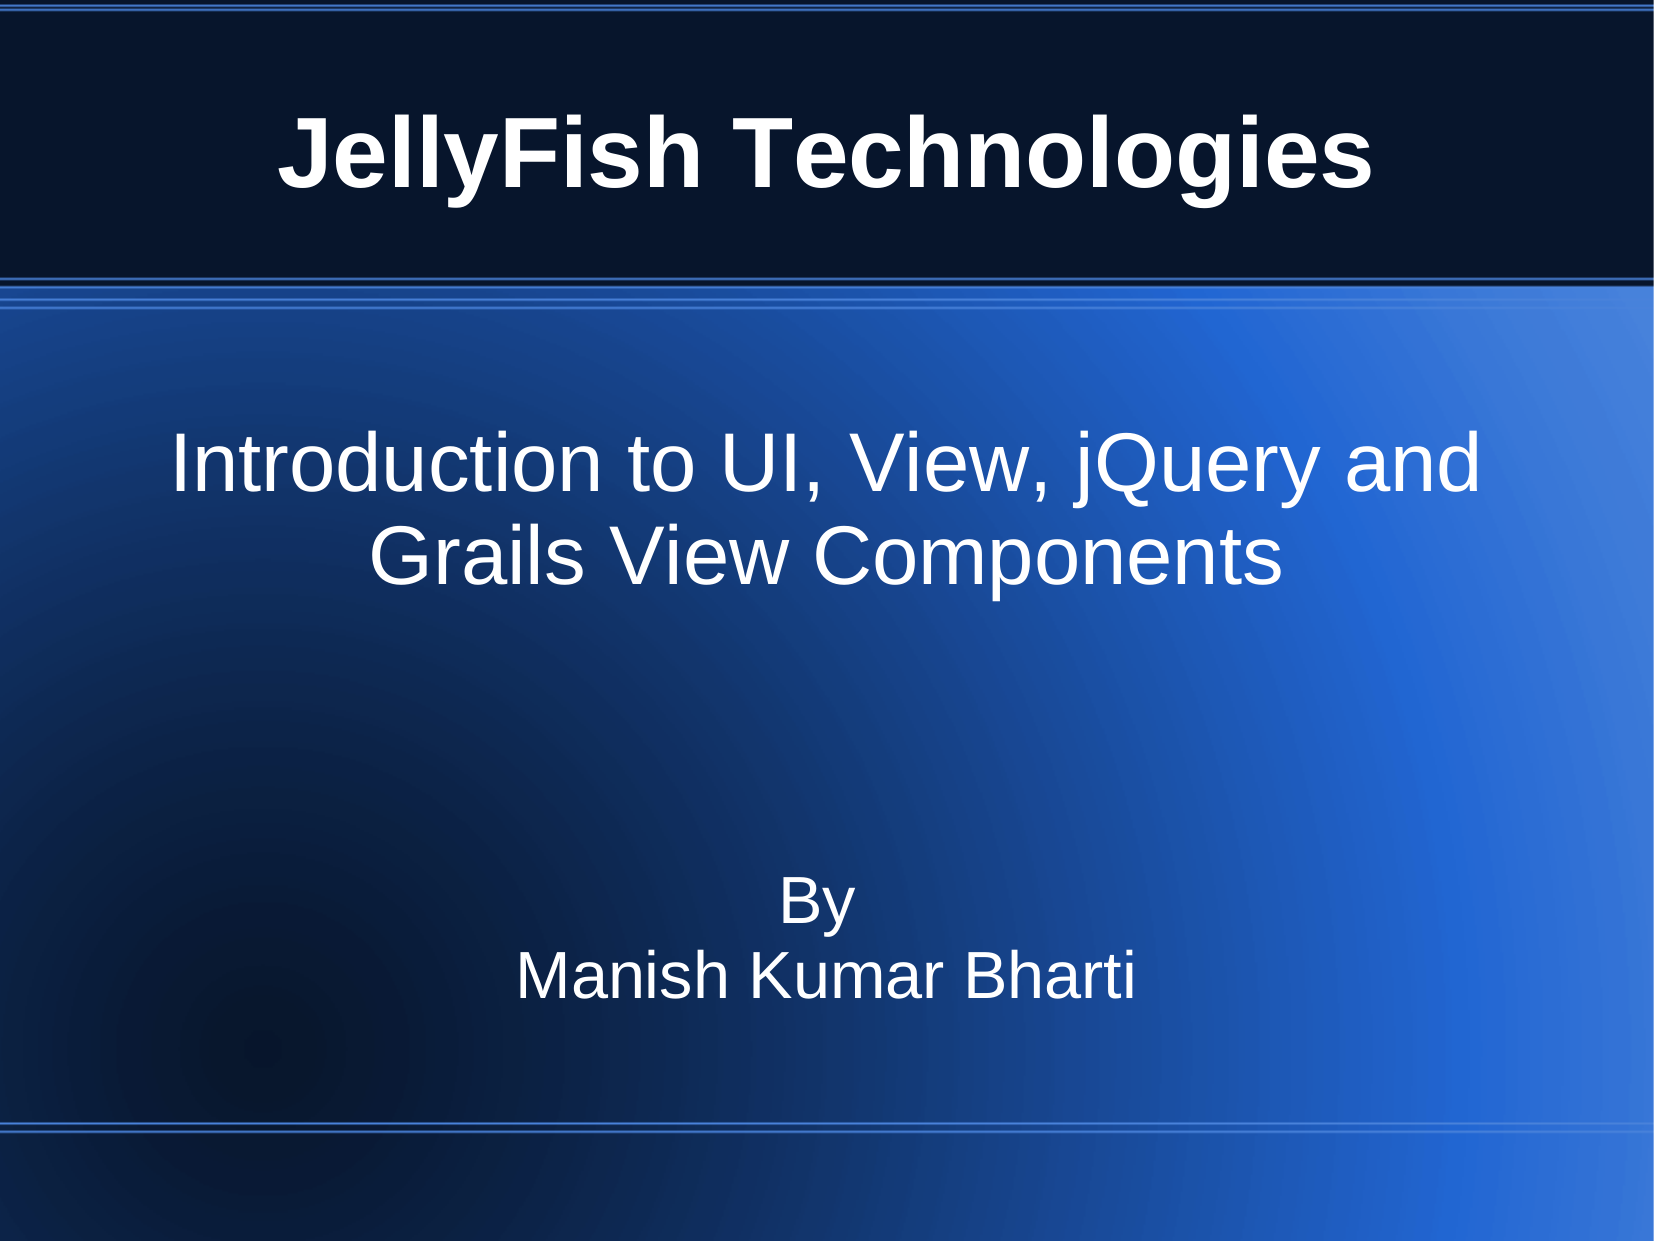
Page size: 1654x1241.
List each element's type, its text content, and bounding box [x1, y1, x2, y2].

subtitle Introduction to UI, View, jQuery and Grails View Components By Manish Kumar Bharti [82, 355, 1571, 1075]
title JellyFish Technologies [82, 49, 1571, 257]
picture [0, 0, 1654, 1241]
